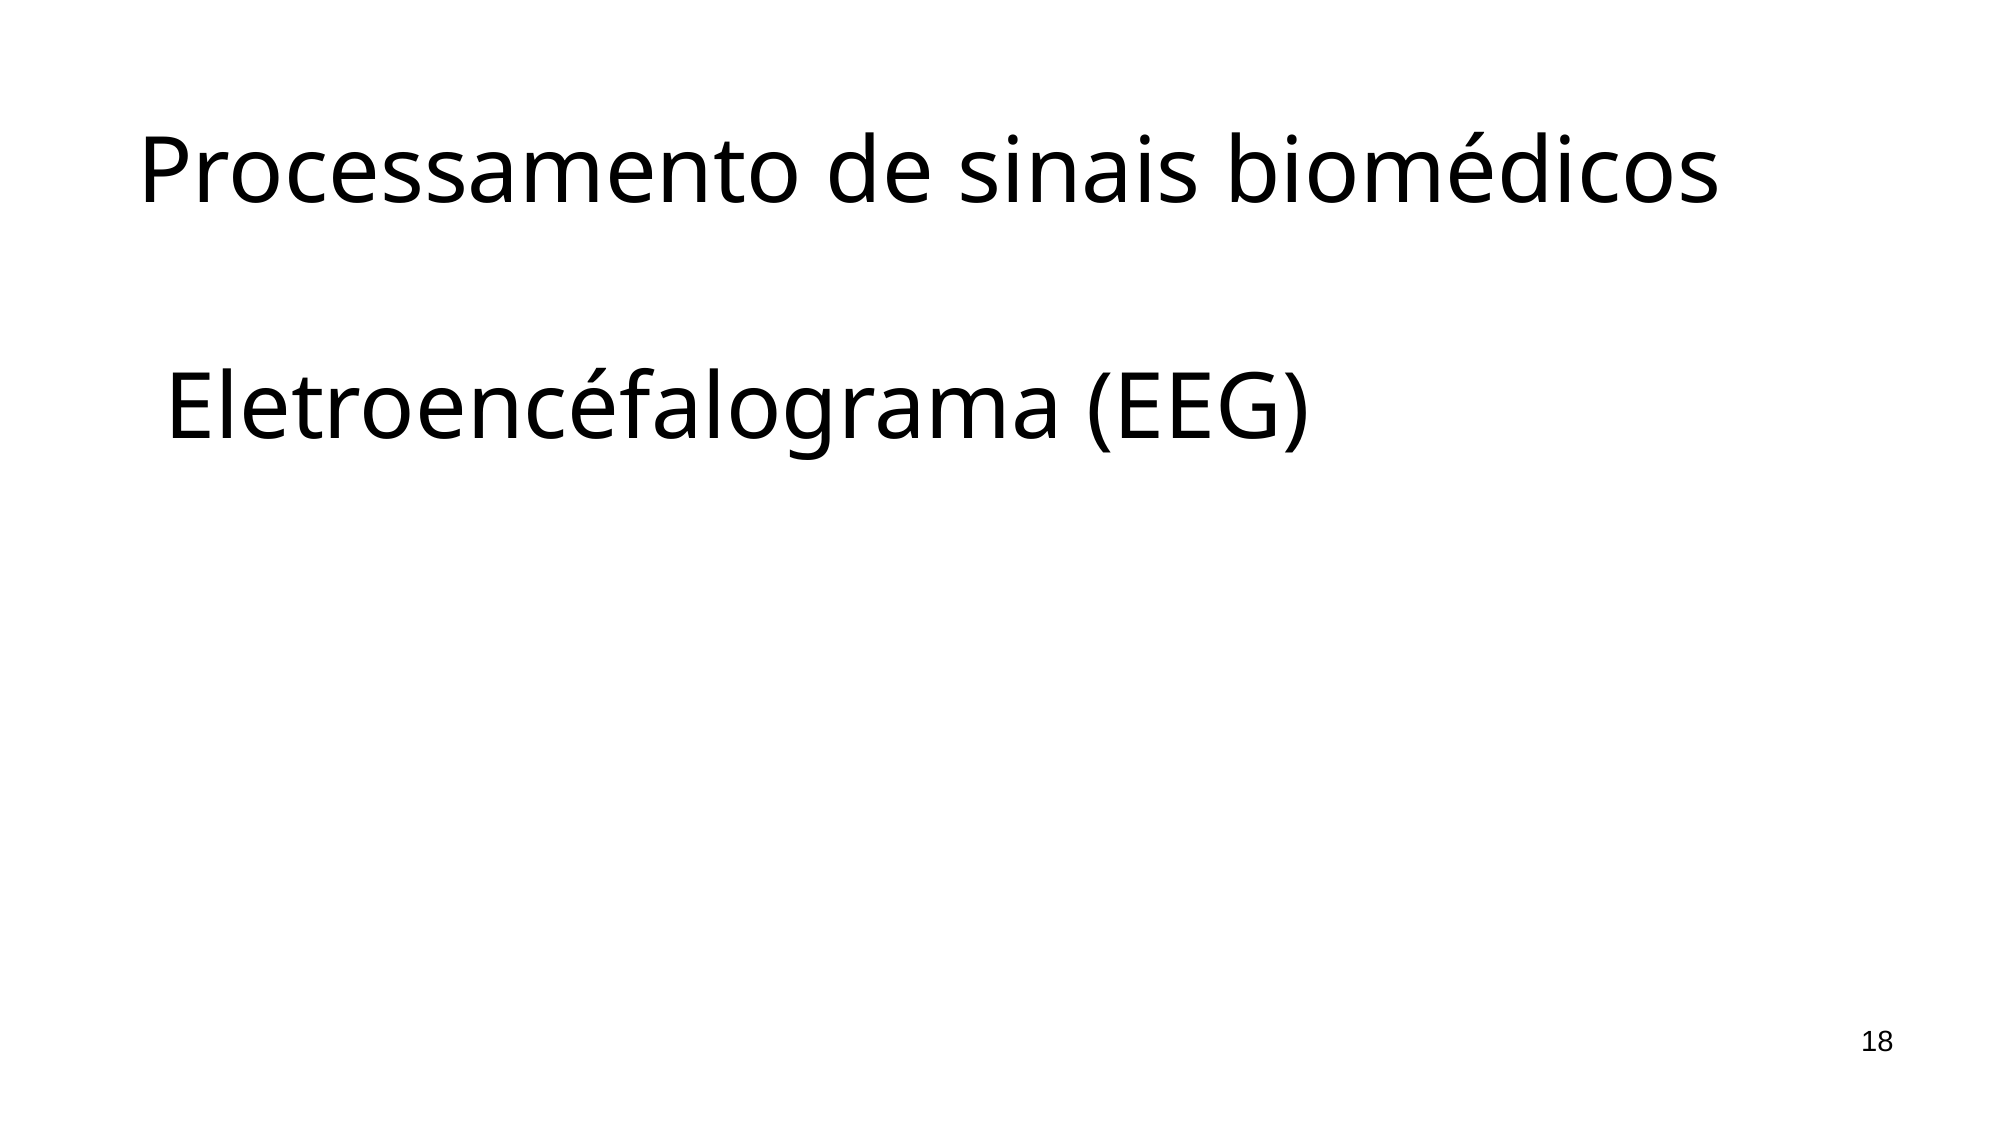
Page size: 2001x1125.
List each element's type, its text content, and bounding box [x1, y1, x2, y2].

text_box <number> [1846, 1017, 2000, 1088]
text_box Eletroencéfalograma (EEG) [150, 333, 1533, 563]
title Processamento de sinais biomédicos [137, 59, 1863, 278]
